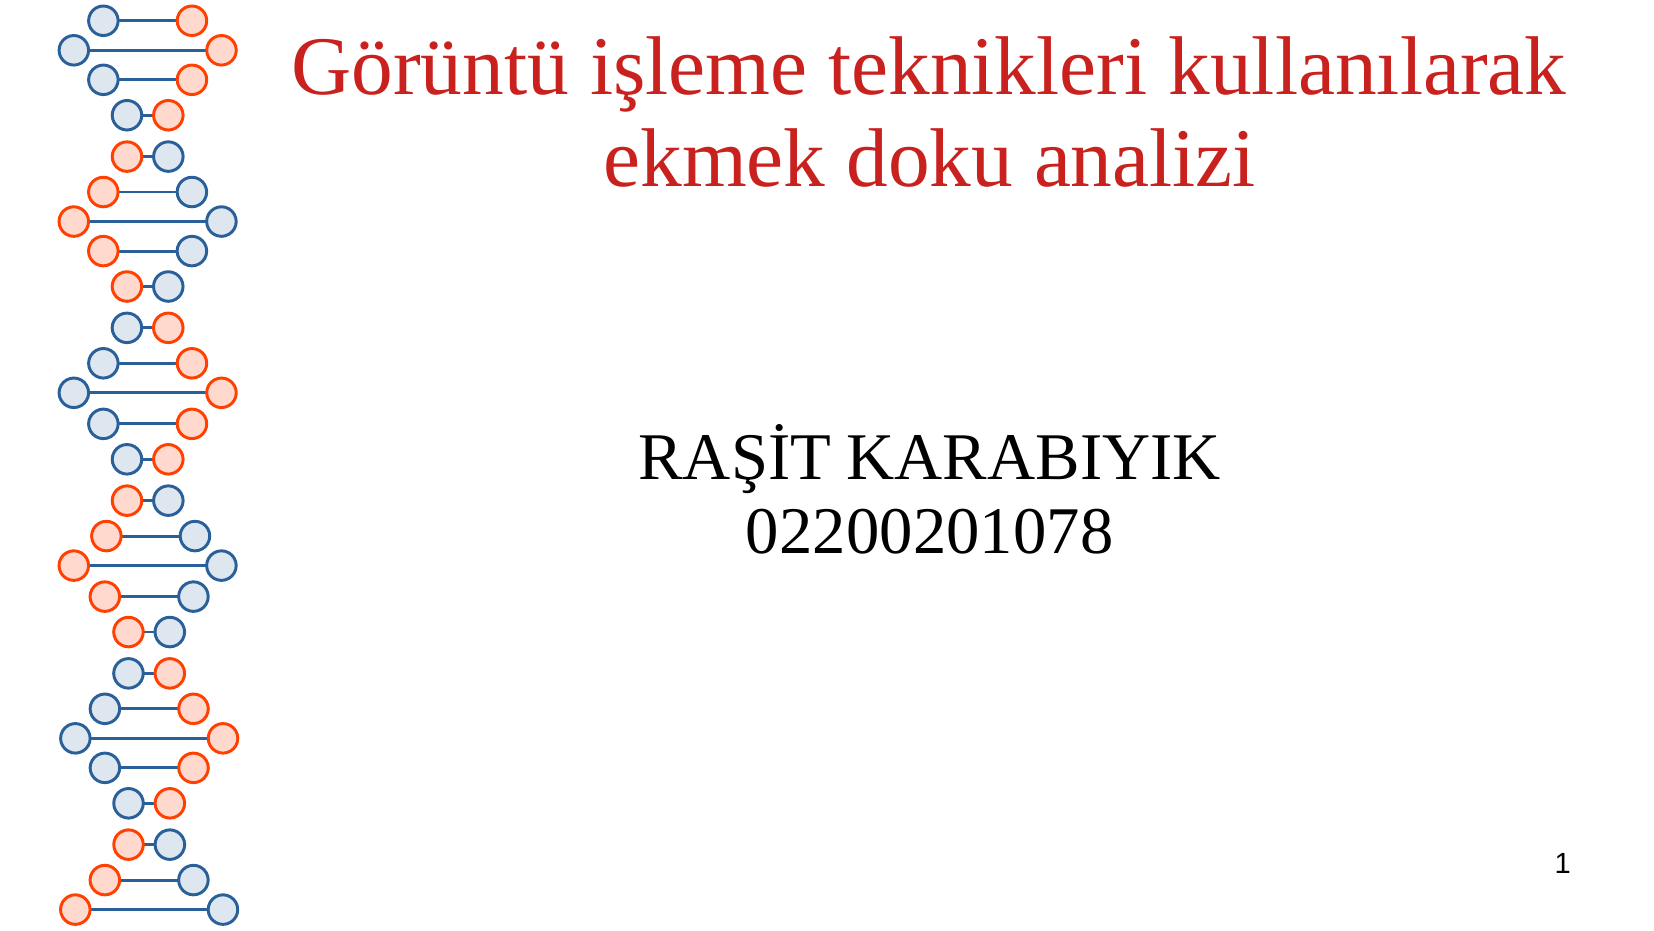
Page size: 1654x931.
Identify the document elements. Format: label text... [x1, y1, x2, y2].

title Görüntü işleme teknikleri kullanılarak ekmek doku analizi [265, 19, 1595, 205]
subtitle RAŞİT KARABIYIK 02200201078 [265, 224, 1595, 764]
